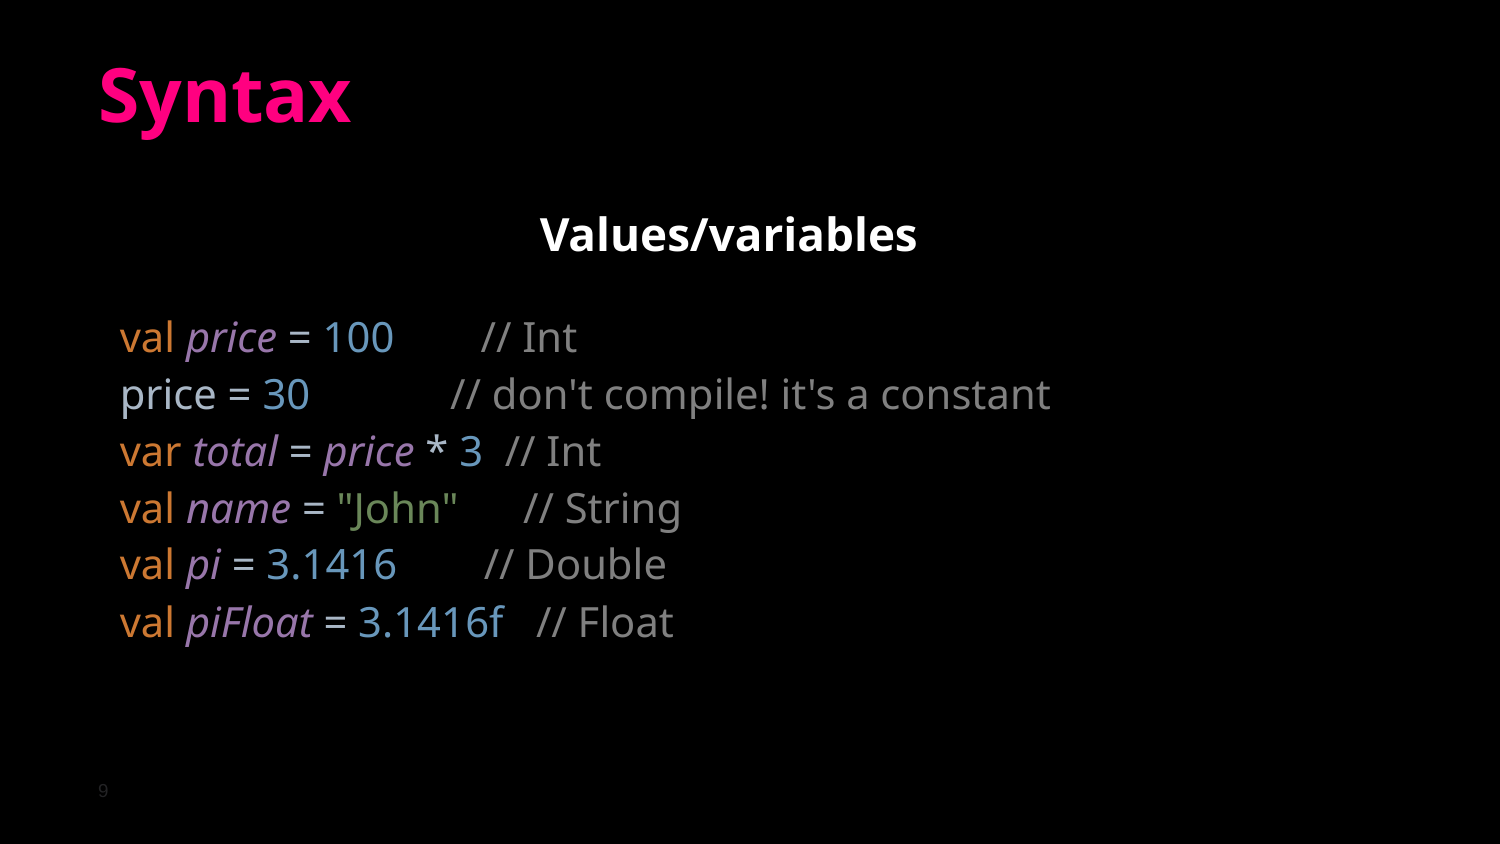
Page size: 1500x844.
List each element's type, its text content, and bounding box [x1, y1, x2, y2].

text_box val price = 100 // Int price = 30 // don't compile! it's a constant var total = price * 3 // Int val name = "John" // String val pi = 3.1416 // Double val piFloat = 3.1416f // Float [105, 300, 1426, 681]
slide_number <number> [83, 767, 434, 813]
text_box Values/variables [525, 195, 921, 262]
title Syntax [83, 57, 1416, 151]
